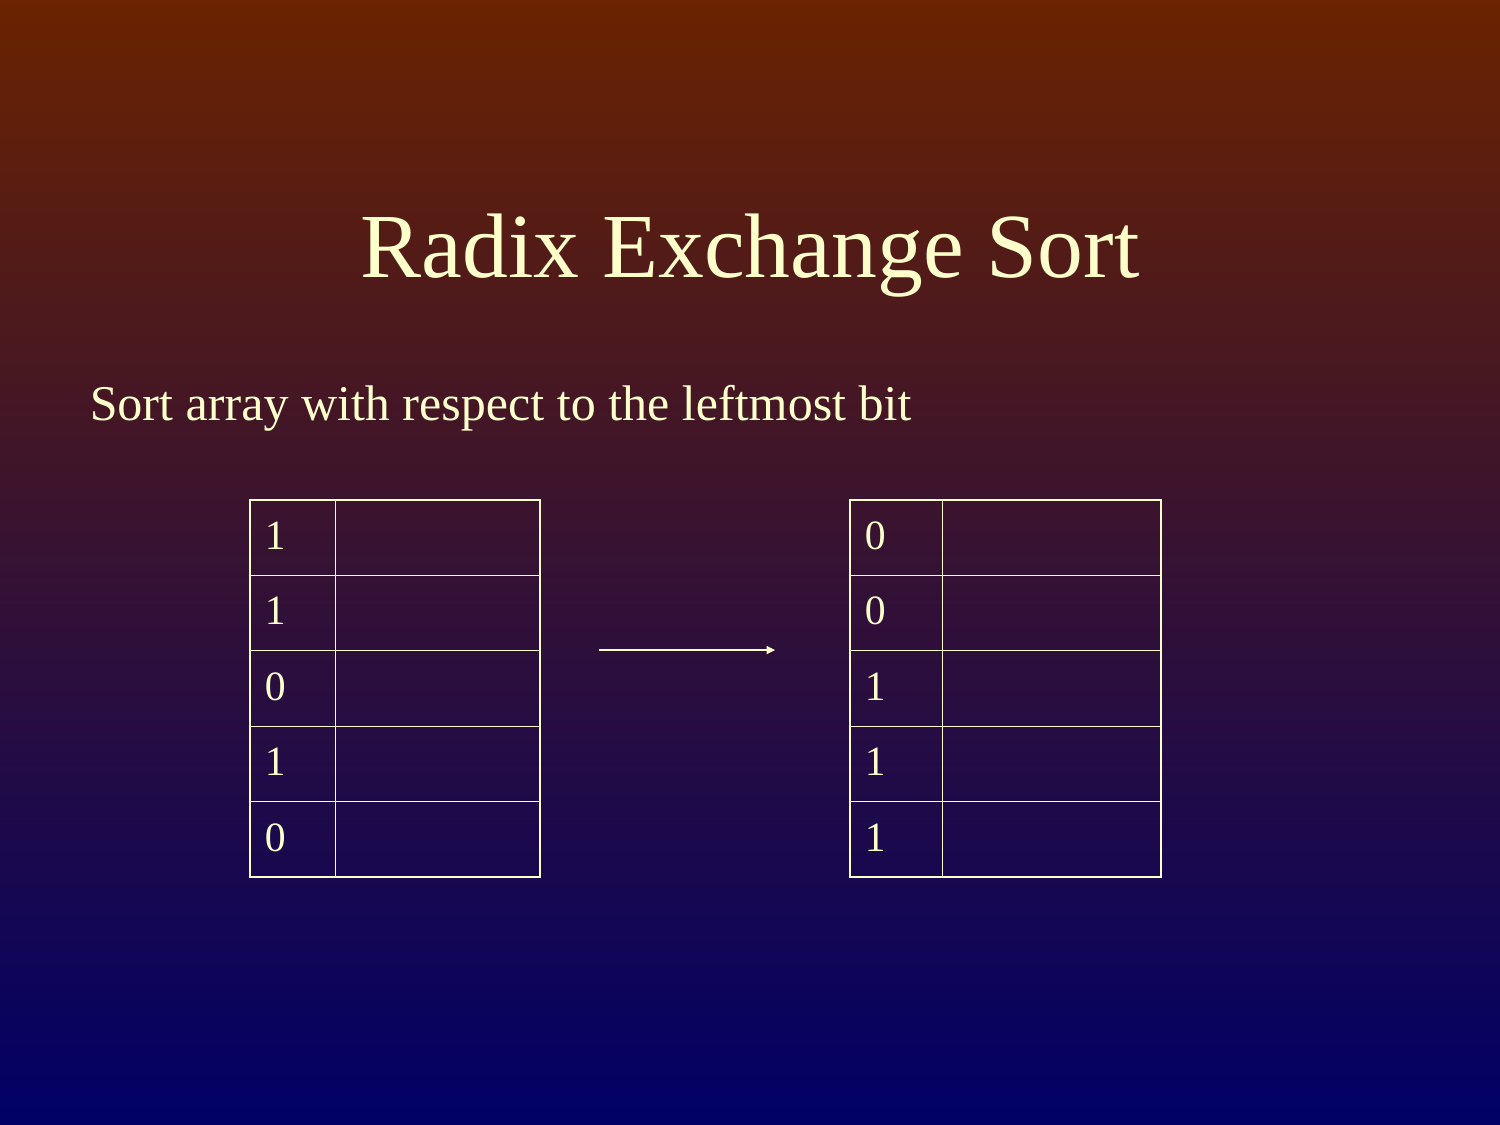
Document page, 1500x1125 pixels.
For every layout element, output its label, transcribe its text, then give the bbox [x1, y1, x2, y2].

table_cell 1 [851, 802, 942, 876]
table_header 1 [251, 501, 335, 575]
table_cell [943, 576, 1160, 650]
table_cell 1 [251, 727, 335, 801]
table_header [943, 501, 1160, 575]
table_cell 1 [851, 651, 942, 726]
text_box Sort array with respect to the leftmost bit [75, 362, 928, 438]
table_cell [943, 802, 1160, 876]
table_cell [943, 727, 1160, 801]
table_cell [336, 576, 539, 650]
table_cell [336, 727, 539, 801]
table_cell [943, 651, 1160, 726]
table_cell 0 [251, 802, 335, 876]
table_header [336, 501, 539, 575]
table_cell [336, 802, 539, 876]
table_cell 1 [251, 576, 335, 650]
table_cell 1 [851, 727, 942, 801]
table_header 0 [851, 501, 942, 575]
table_cell 0 [251, 651, 335, 726]
table_cell [336, 651, 539, 726]
title Radix Exchange Sort [22, 145, 1480, 336]
table_cell 0 [851, 576, 942, 650]
